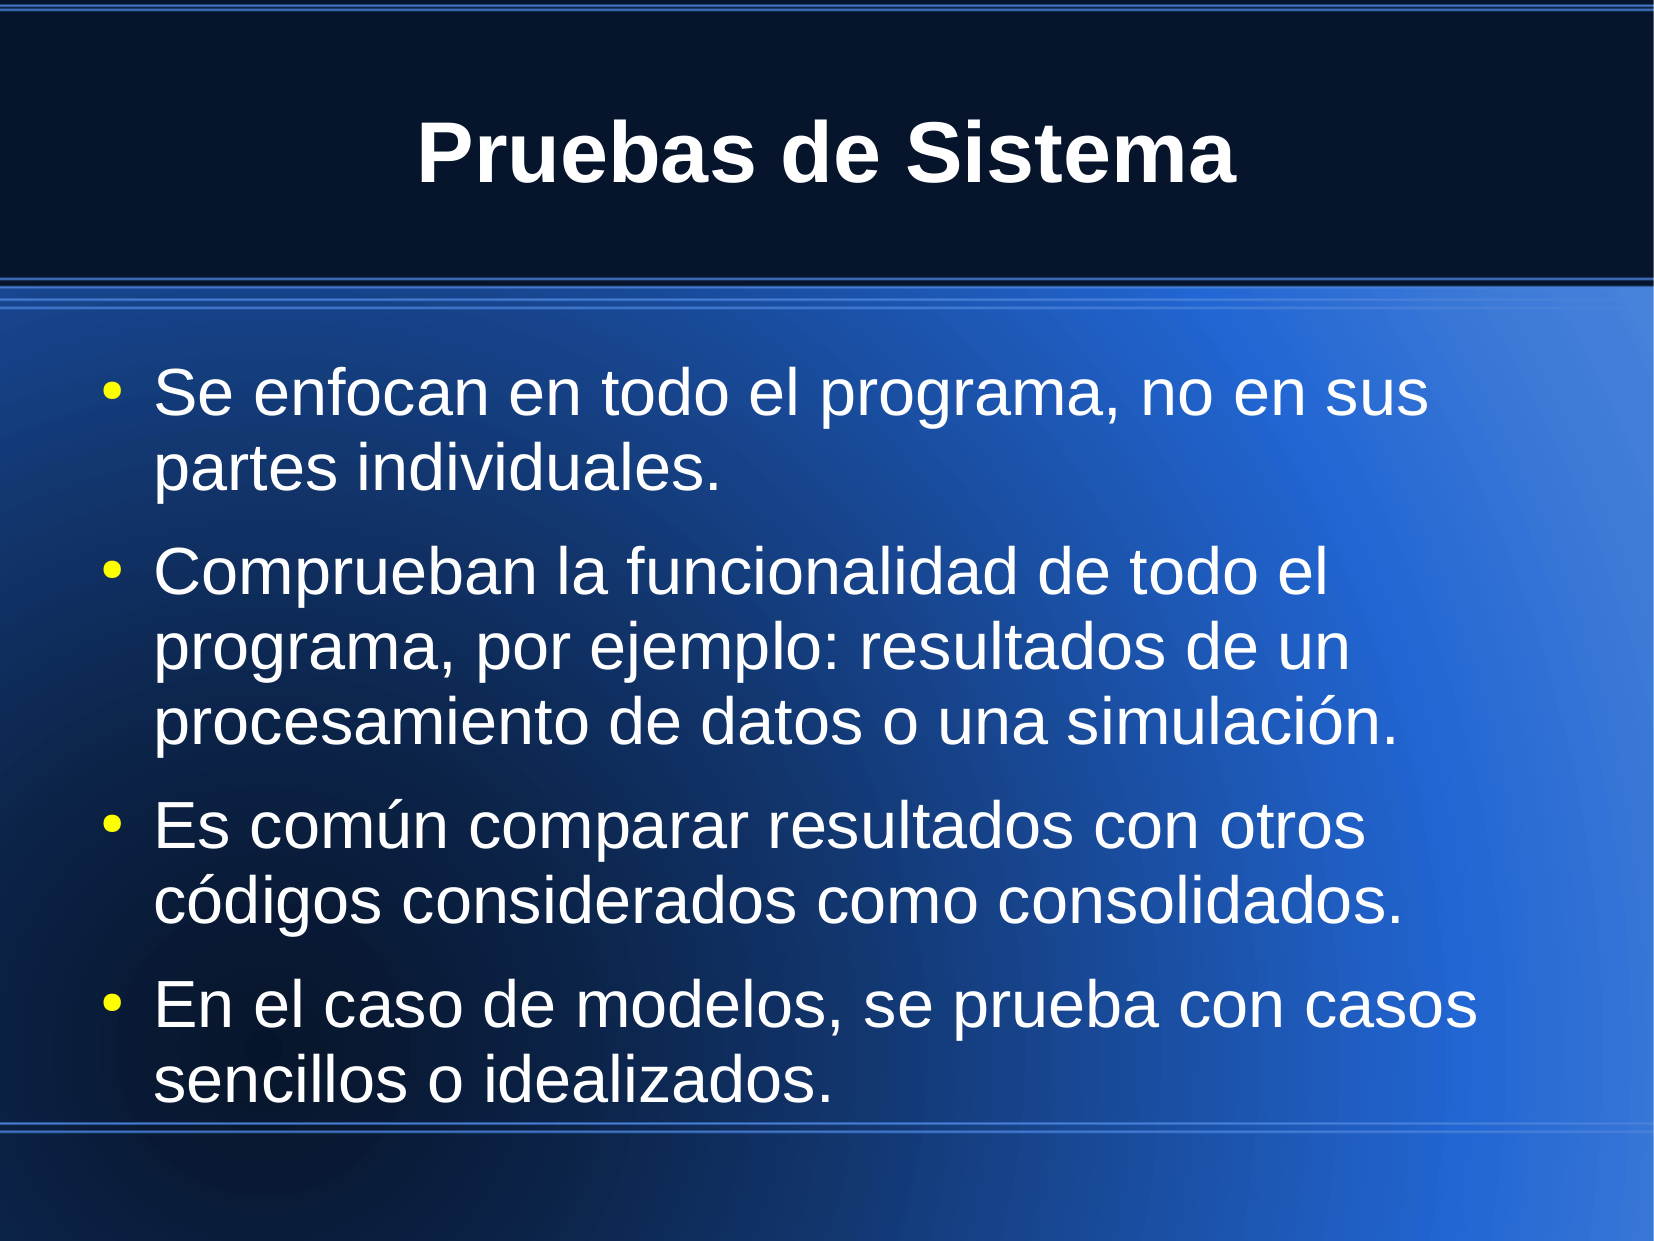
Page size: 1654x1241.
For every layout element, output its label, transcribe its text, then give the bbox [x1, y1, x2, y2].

title Pruebas de Sistema [82, 49, 1571, 257]
picture [0, 0, 1654, 1241]
list Se enfocan en todo el programa, no en sus partes individuales. Comprueban la funcionalidad de todo el programa, por ejemplo: resultados de un procesamiento de datos o una simulación. Es común comparar resultados con otros códigos considerados como consolidados. En el caso de modelos, se prueba con casos sencillos o idealizados. [82, 355, 1571, 1117]
